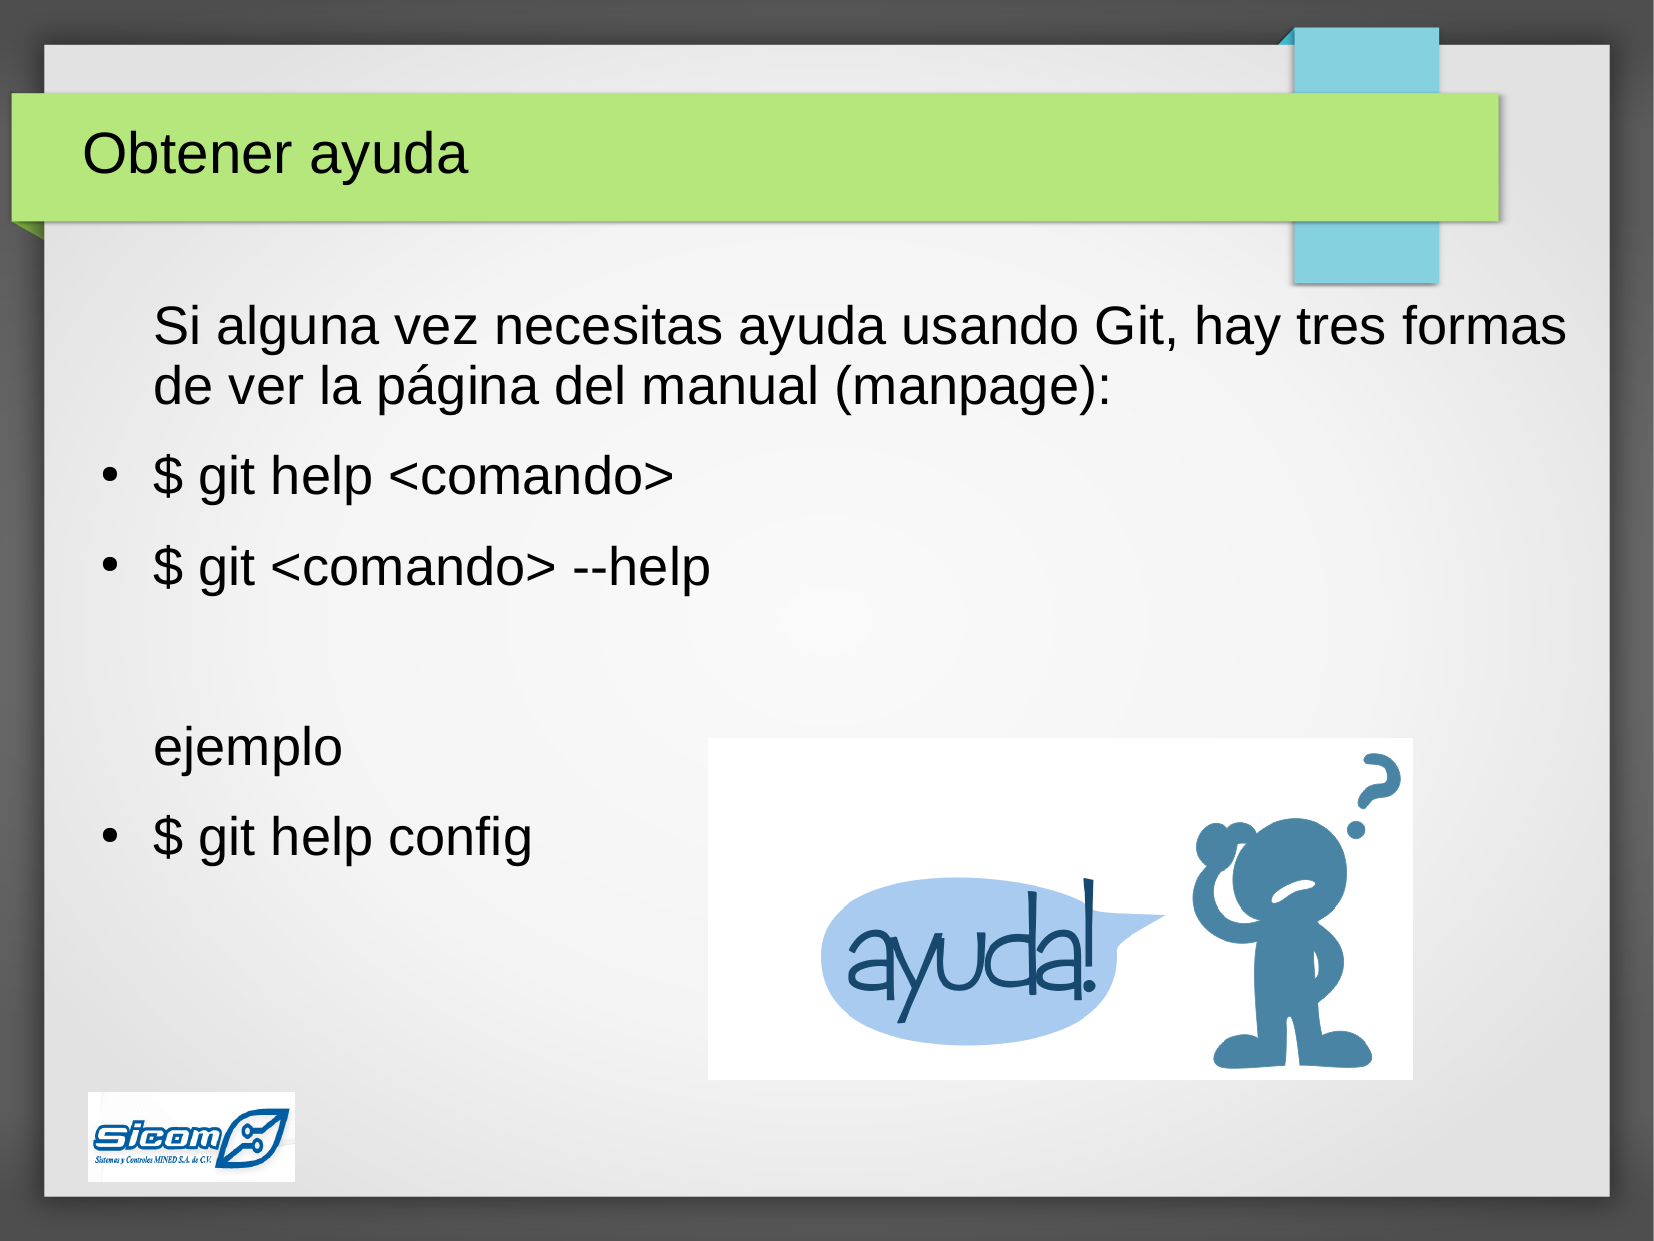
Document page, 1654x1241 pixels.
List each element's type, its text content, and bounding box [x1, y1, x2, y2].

title Obtener ayuda [82, 94, 1264, 213]
list Si alguna vez necesitas ayuda usando Git, hay tres formas de ver la página del manual (manpage): $ git help <comando> $ git <comando> --help ejemplo $ git help config [82, 295, 1571, 1015]
picture [0, 0, 1654, 1241]
